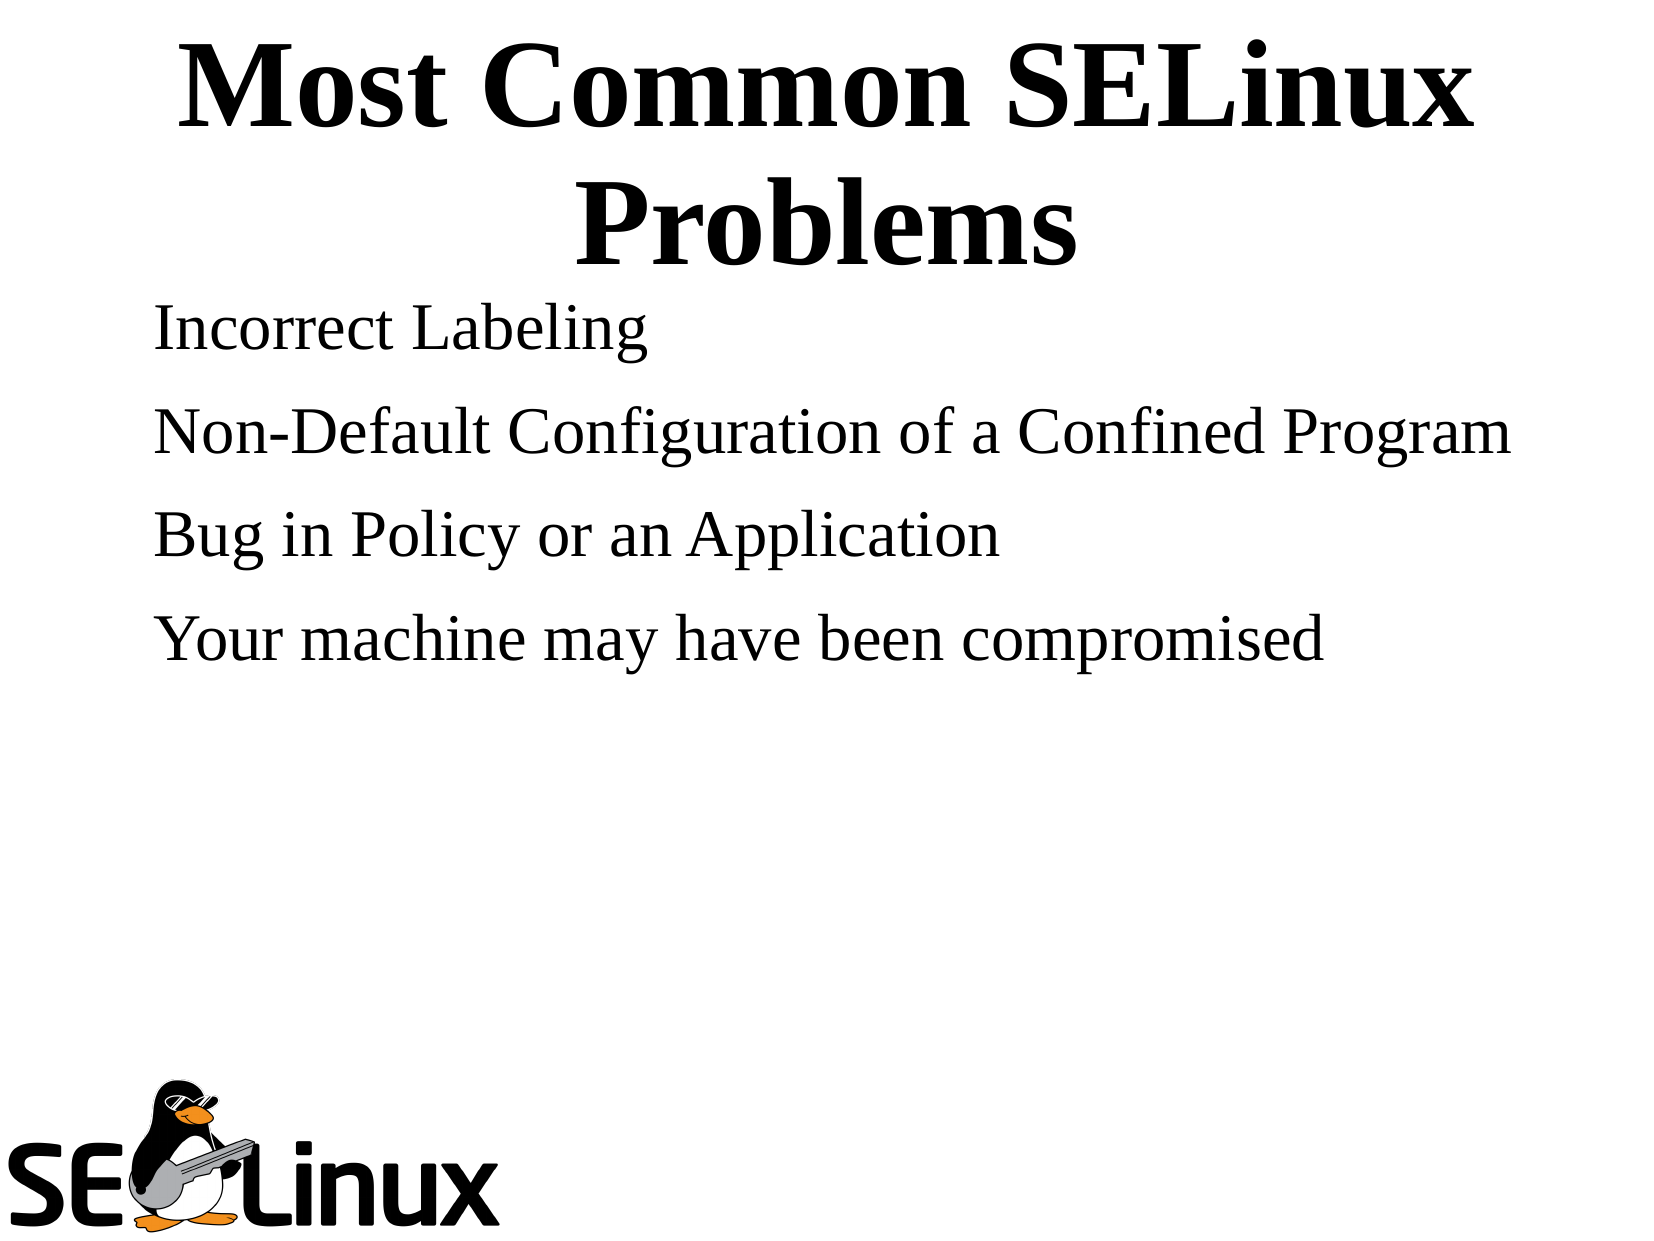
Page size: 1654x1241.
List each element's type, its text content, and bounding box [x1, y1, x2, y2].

picture [0, 919, 526, 1241]
list Incorrect Labeling Non-Default Configuration of a Confined Program Bug in Policy or an Application Your machine may have been compromised [82, 290, 1571, 1010]
title Most Common SELinux Problems [82, 14, 1571, 290]
